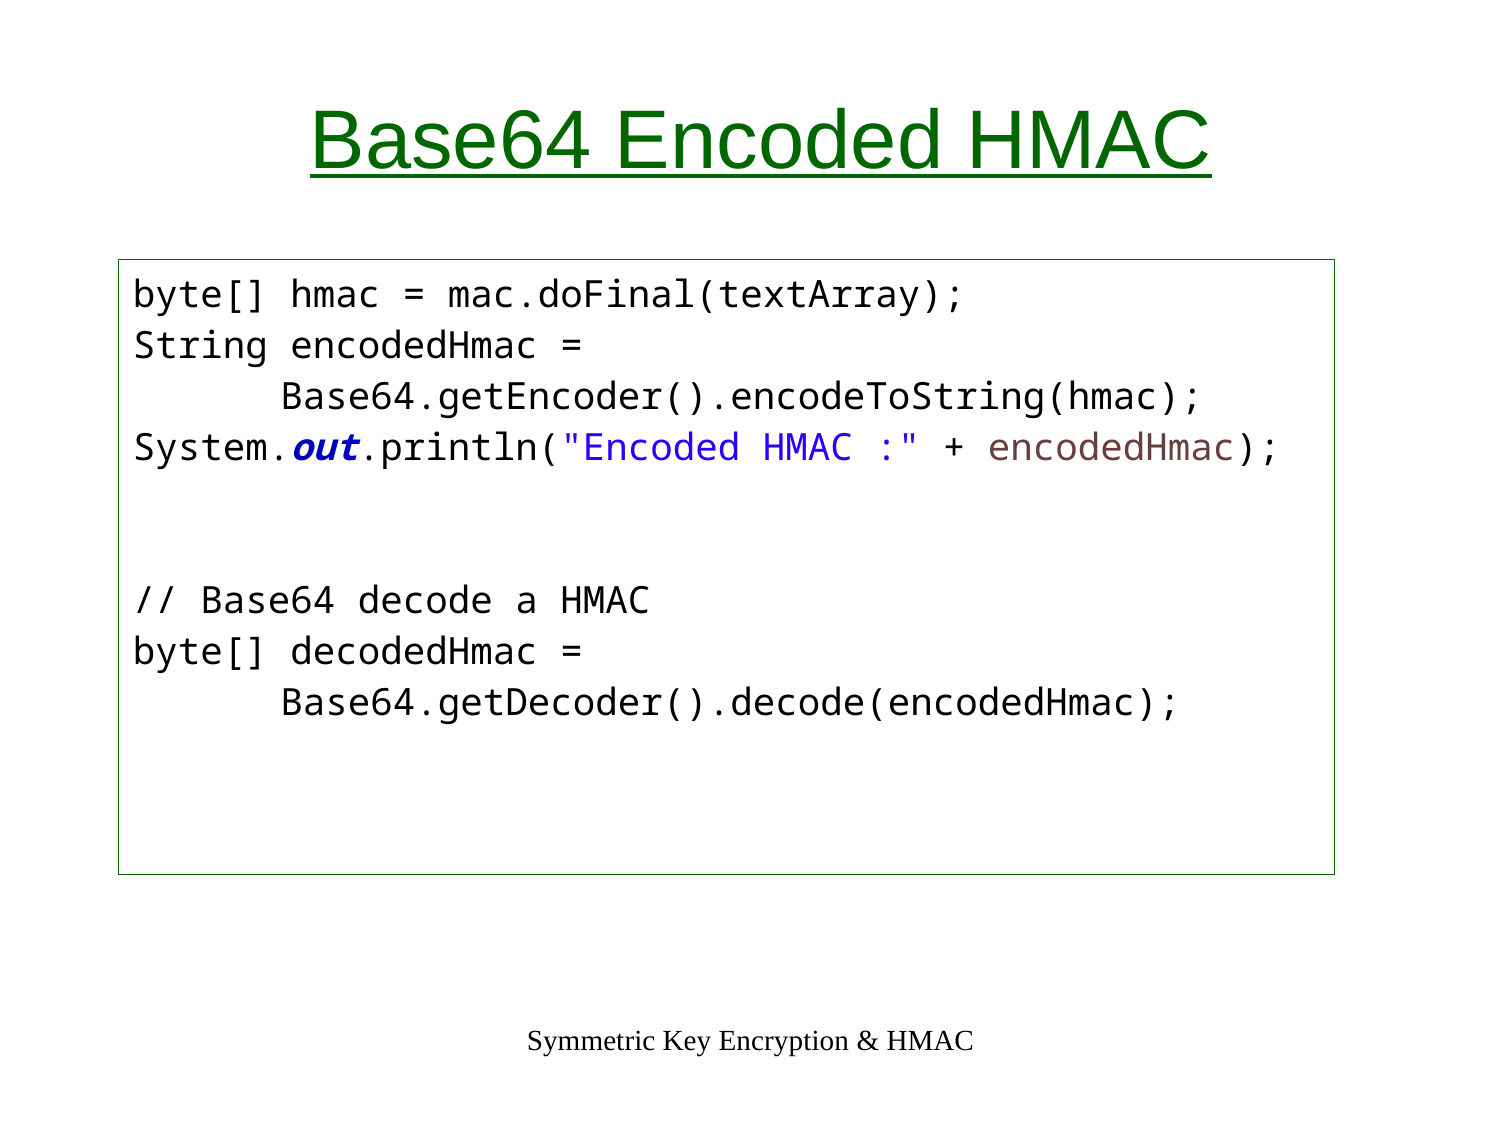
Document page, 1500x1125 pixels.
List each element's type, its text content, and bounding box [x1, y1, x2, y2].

text_box byte[] hmac = mac.doFinal(textArray); String encodedHmac = Base64.getEncoder().encodeToString(hmac); System.out.println("Encoded HMAC :" + encodedHmac); // Base64 decode a HMAC byte[] decodedHmac = Base64.getDecoder().decode(encodedHmac); [118, 259, 1335, 875]
title Base64 Encoded HMAC [75, 44, 1447, 236]
